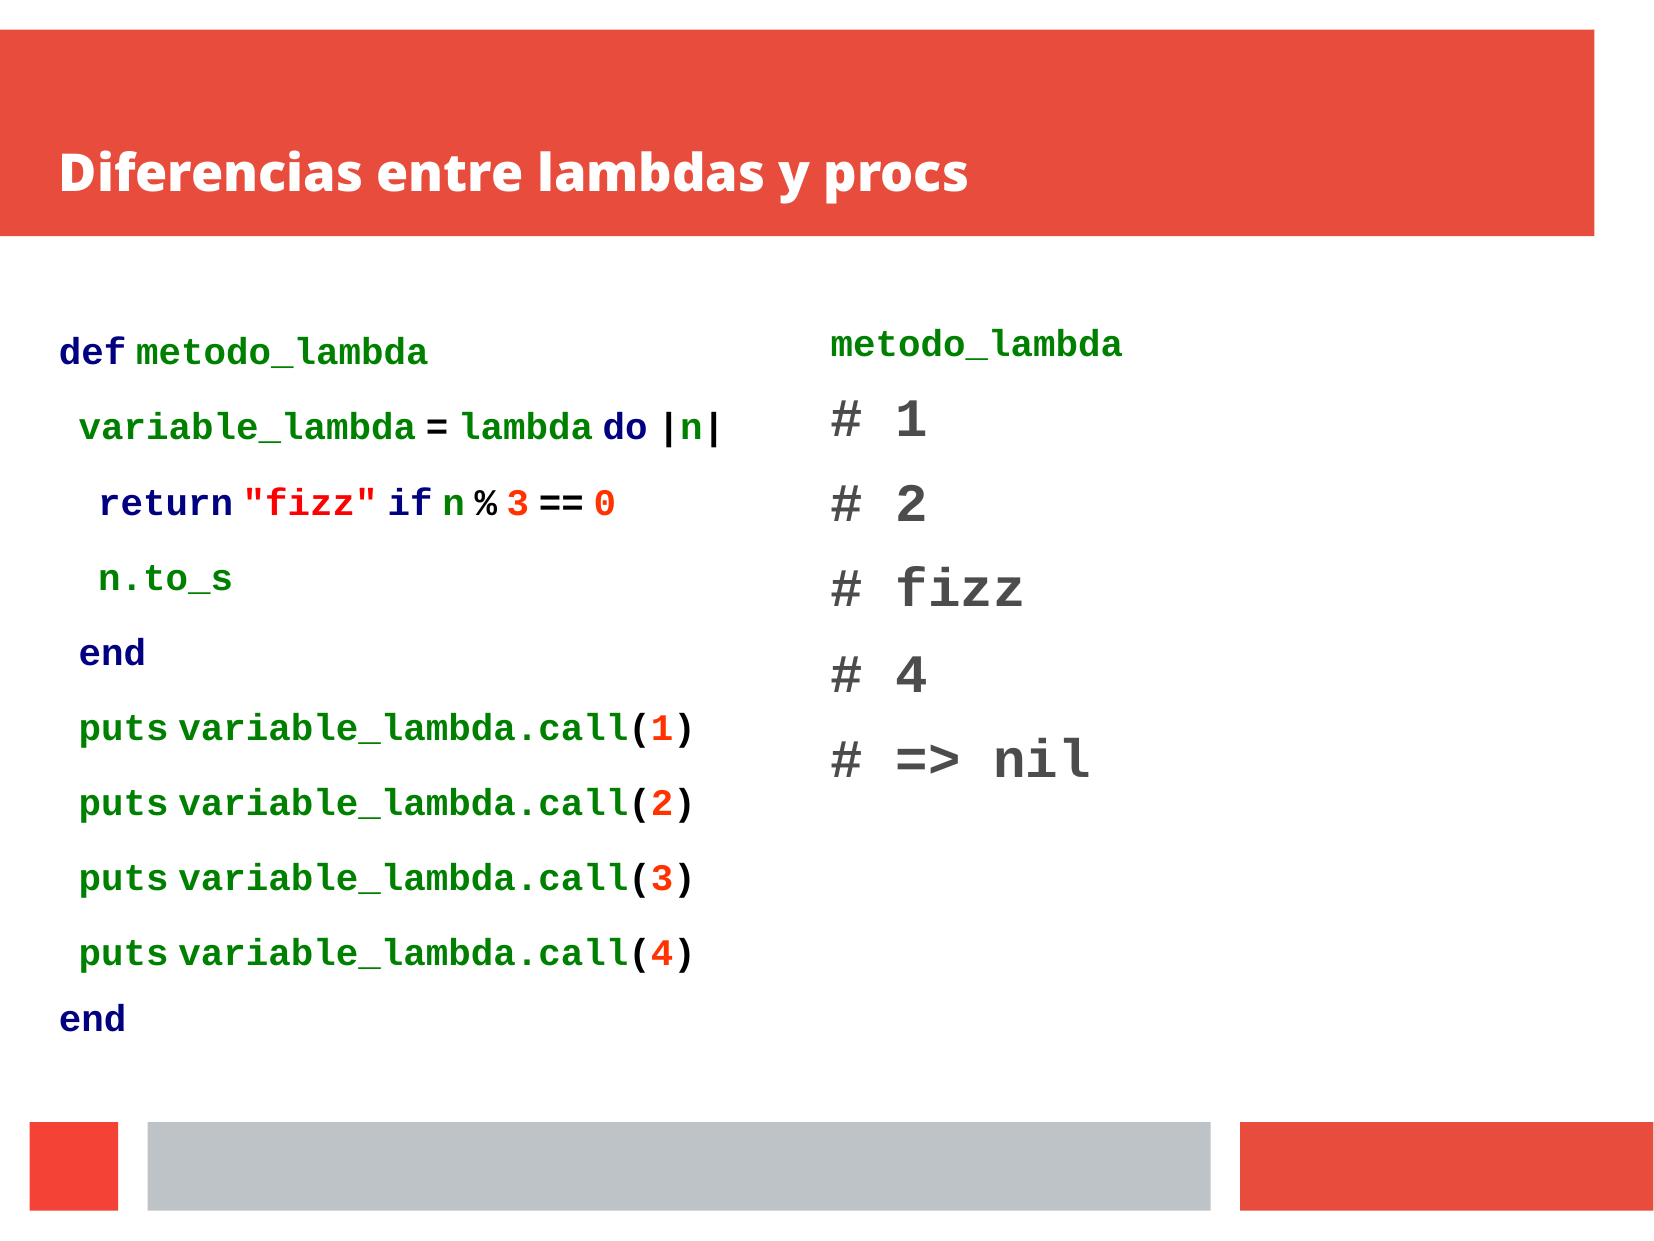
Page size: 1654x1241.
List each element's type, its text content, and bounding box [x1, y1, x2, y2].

list metodo_lambda # 1 # 2 # fizz # 4 # => nil [830, 324, 1566, 1093]
title Diferencias entre lambdas y procs [59, 59, 1595, 207]
list def metodo_lambda variable_lambda = lambda do |n| return "fizz" if n % 3 == 0 n.to_s end puts variable_lambda.call(1) puts variable_lambda.call(2) puts variable_lambda.call(3) puts variable_lambda.call(4) end [59, 324, 794, 1093]
